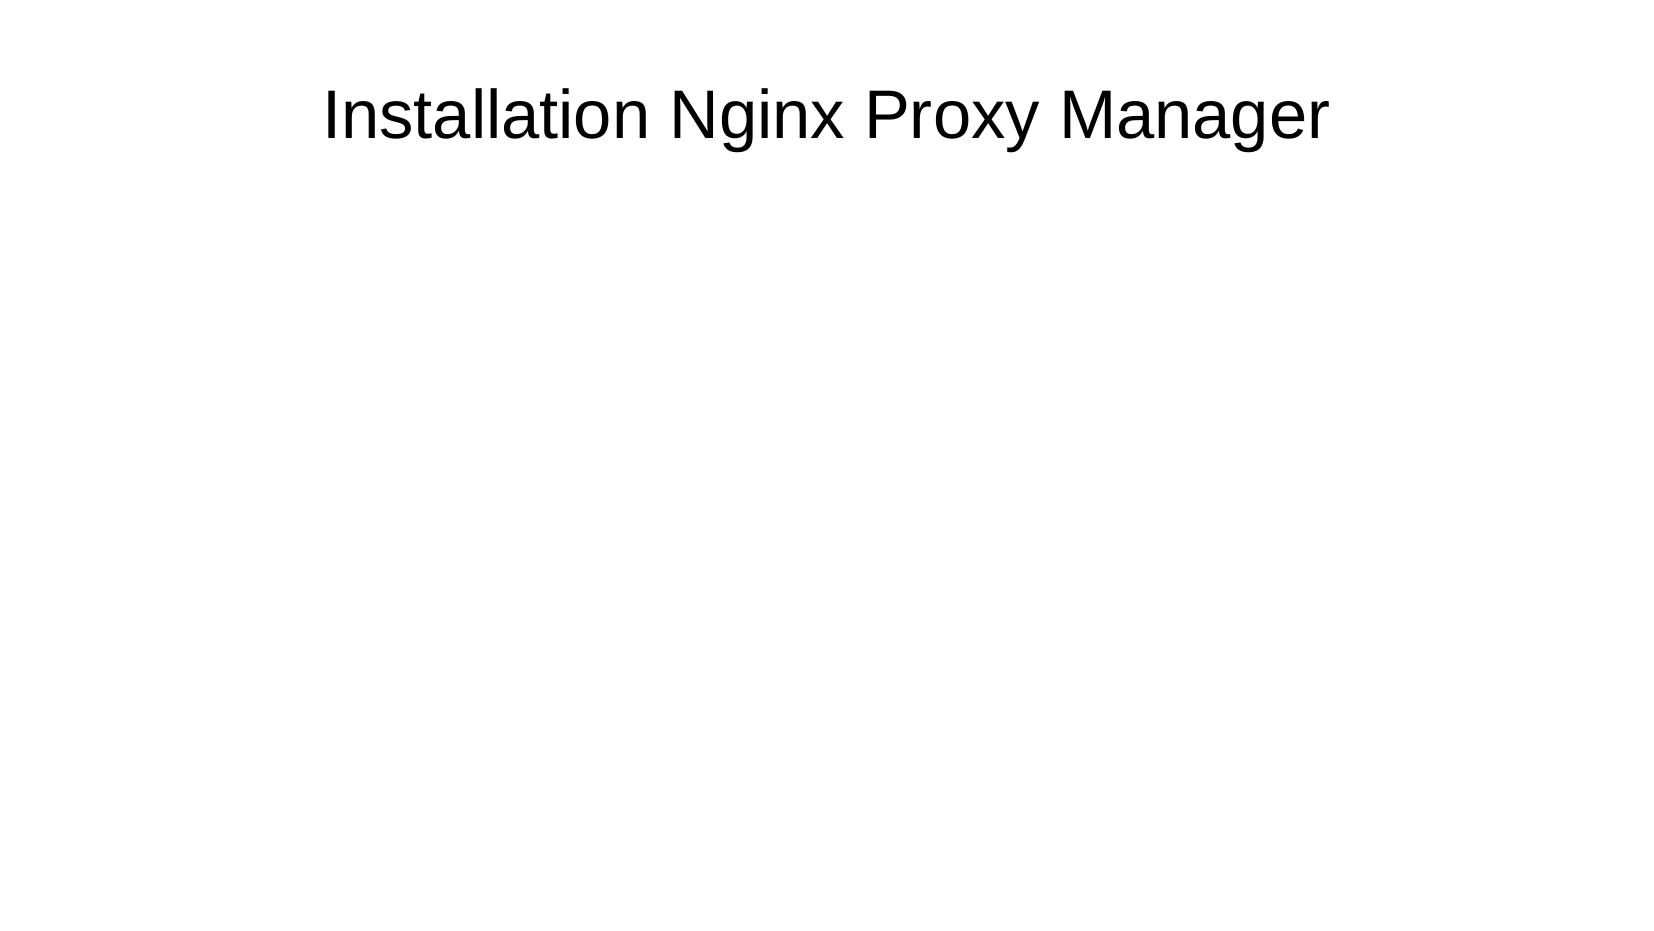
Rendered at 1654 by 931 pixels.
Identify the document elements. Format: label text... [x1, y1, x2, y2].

title Installation Nginx Proxy Manager [82, 37, 1571, 193]
